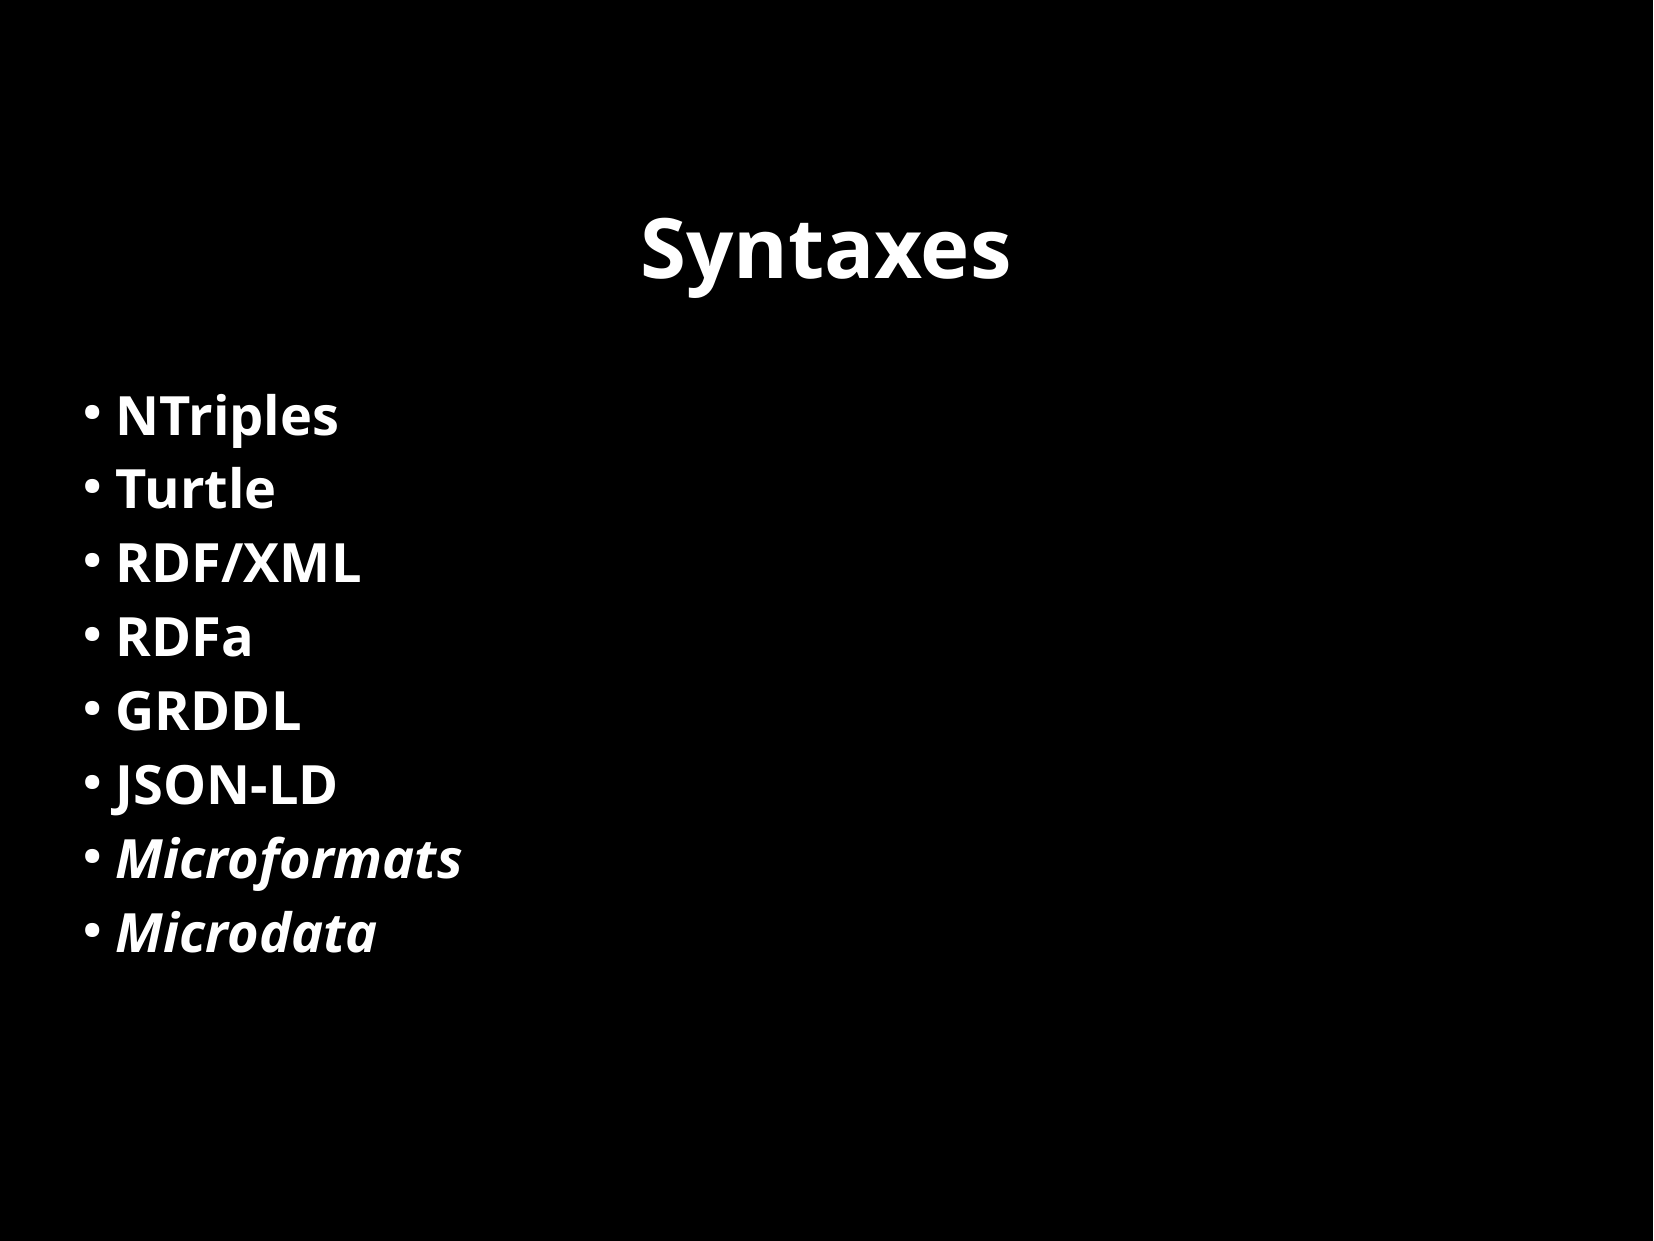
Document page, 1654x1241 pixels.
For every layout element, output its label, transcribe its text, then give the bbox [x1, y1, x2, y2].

subtitle Syntaxes NTriples Turtle RDF/XML RDFa GRDDL JSON-LD Microformats Microdata [82, 49, 1571, 1109]
